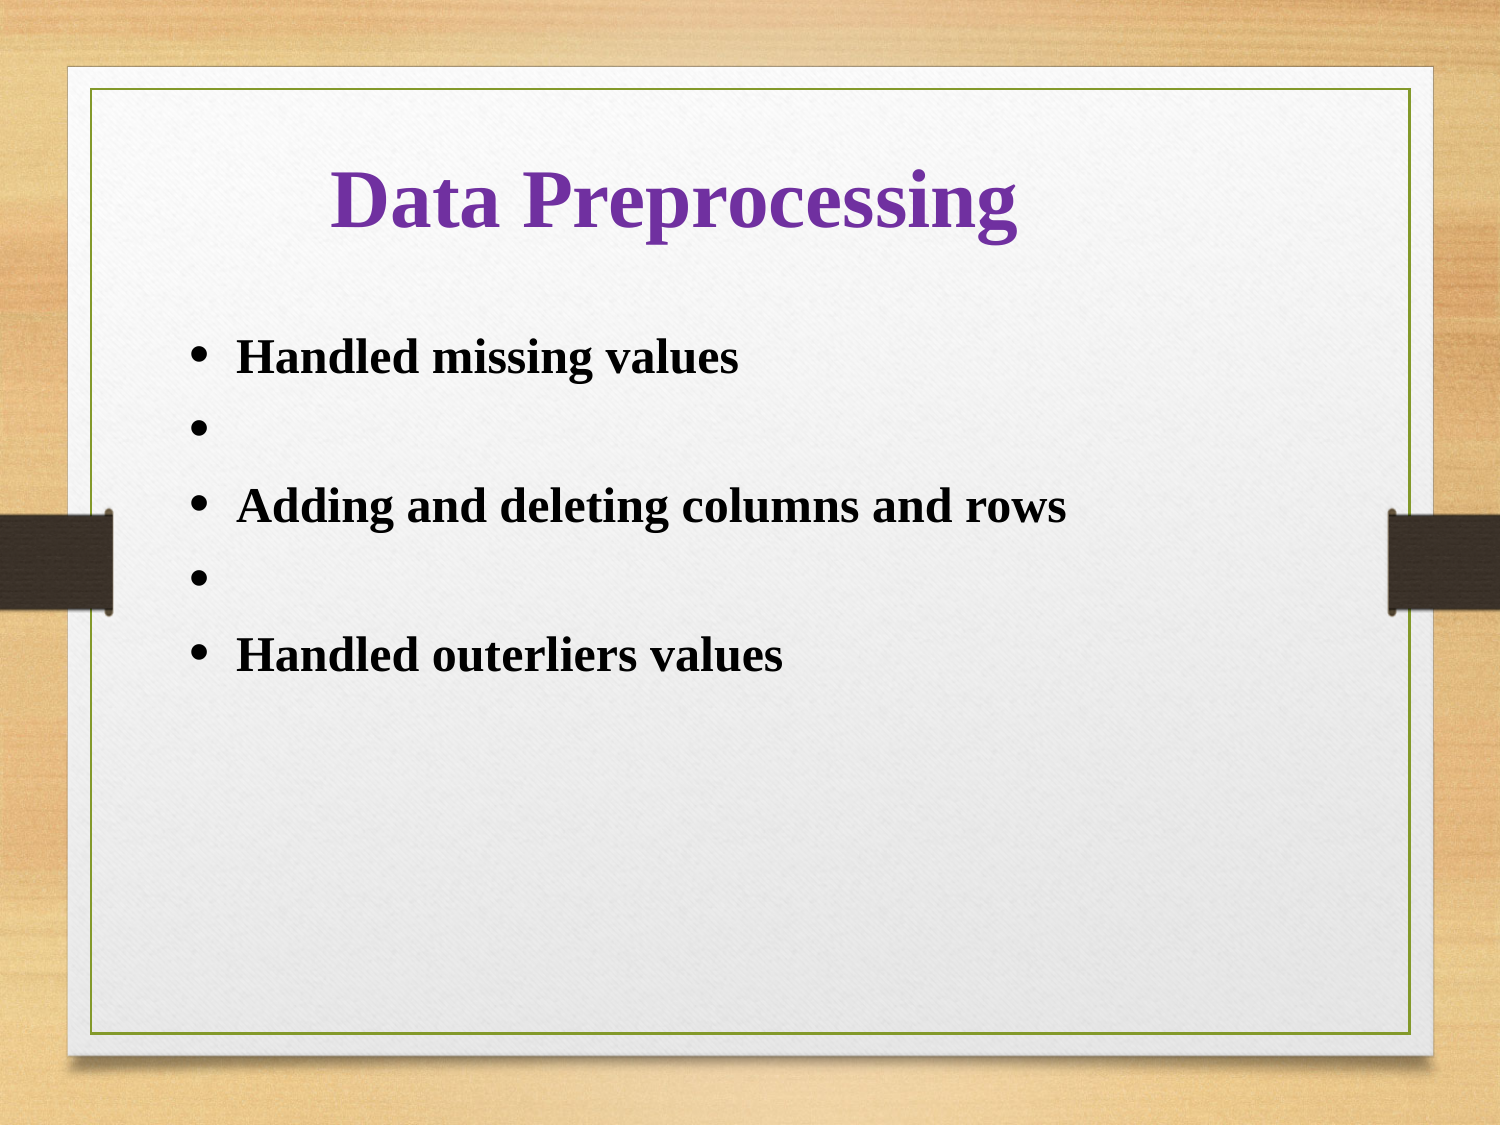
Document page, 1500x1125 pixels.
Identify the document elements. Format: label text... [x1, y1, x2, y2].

list Handled missing values Adding and deleting columns and rows Handled outerliers values [174, 315, 1351, 893]
title Data Preprocessing [0, 100, 1351, 289]
picture [0, 0, 1500, 1125]
